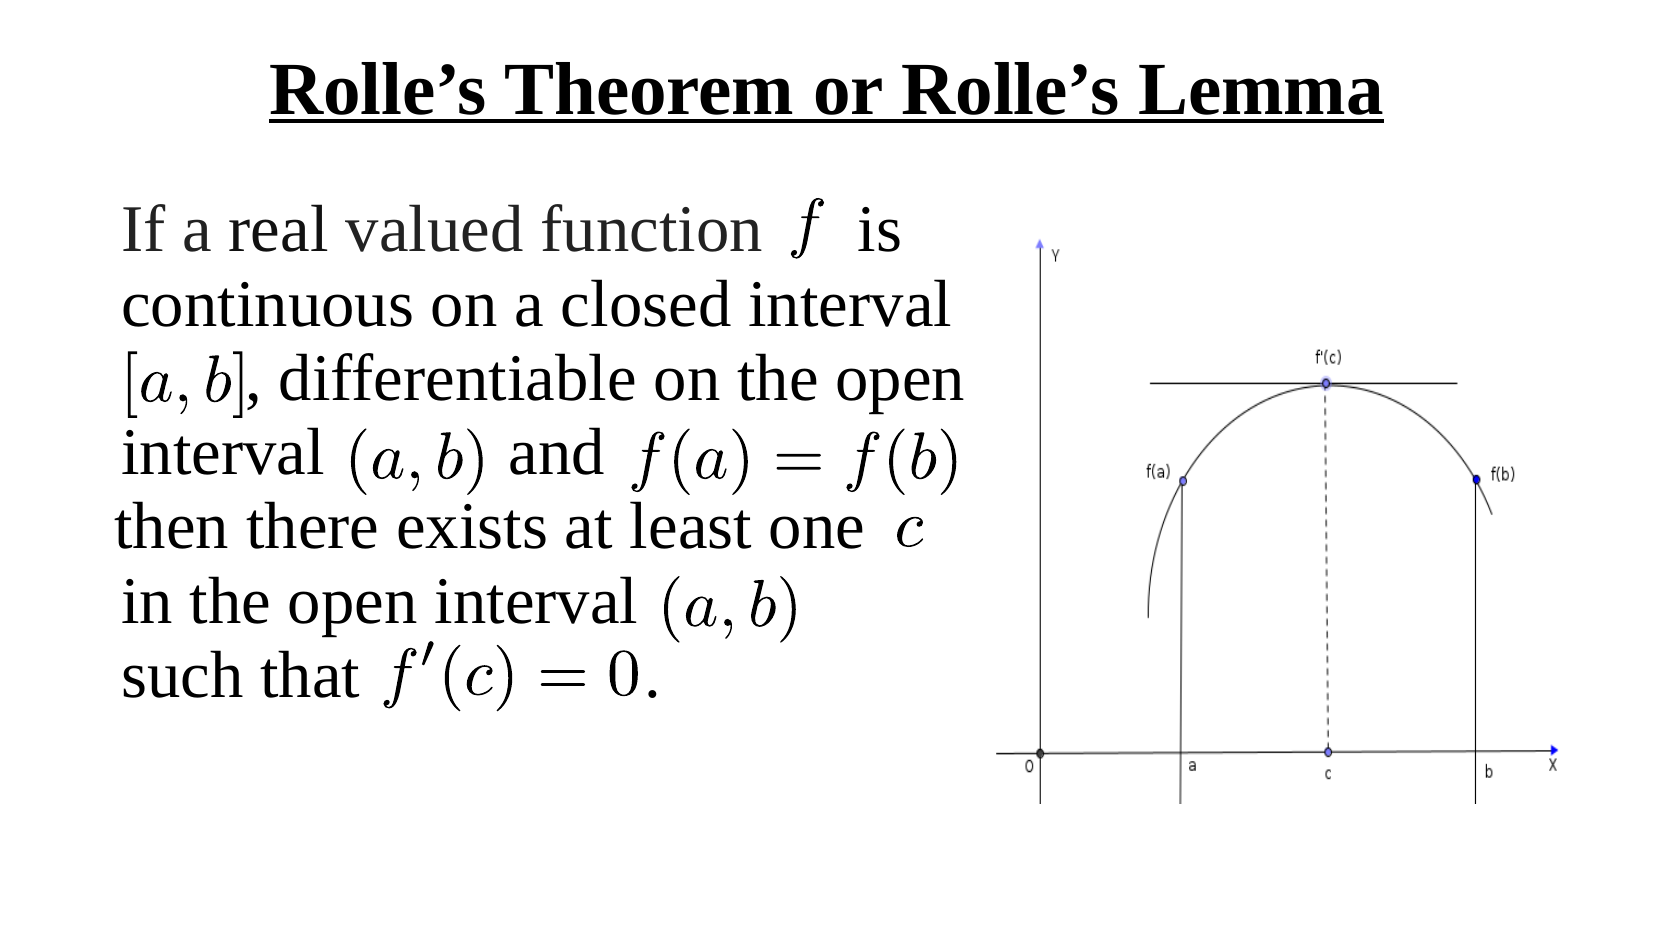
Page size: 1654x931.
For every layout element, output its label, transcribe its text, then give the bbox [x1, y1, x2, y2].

text_box [660, 576, 796, 643]
text_box [347, 428, 483, 495]
picture [992, 212, 1594, 804]
text_box [123, 351, 243, 418]
text_box [790, 197, 825, 259]
text_box [631, 428, 957, 496]
subtitle If a real valued function is continuous on a closed interval , differentiable on the open interval and then there exists at least one in the open interval such that . [47, 184, 1607, 931]
text_box [897, 516, 924, 548]
text_box [383, 641, 638, 712]
title Rolle’s Theorem or Rolle’s Lemma [82, 37, 1571, 142]
